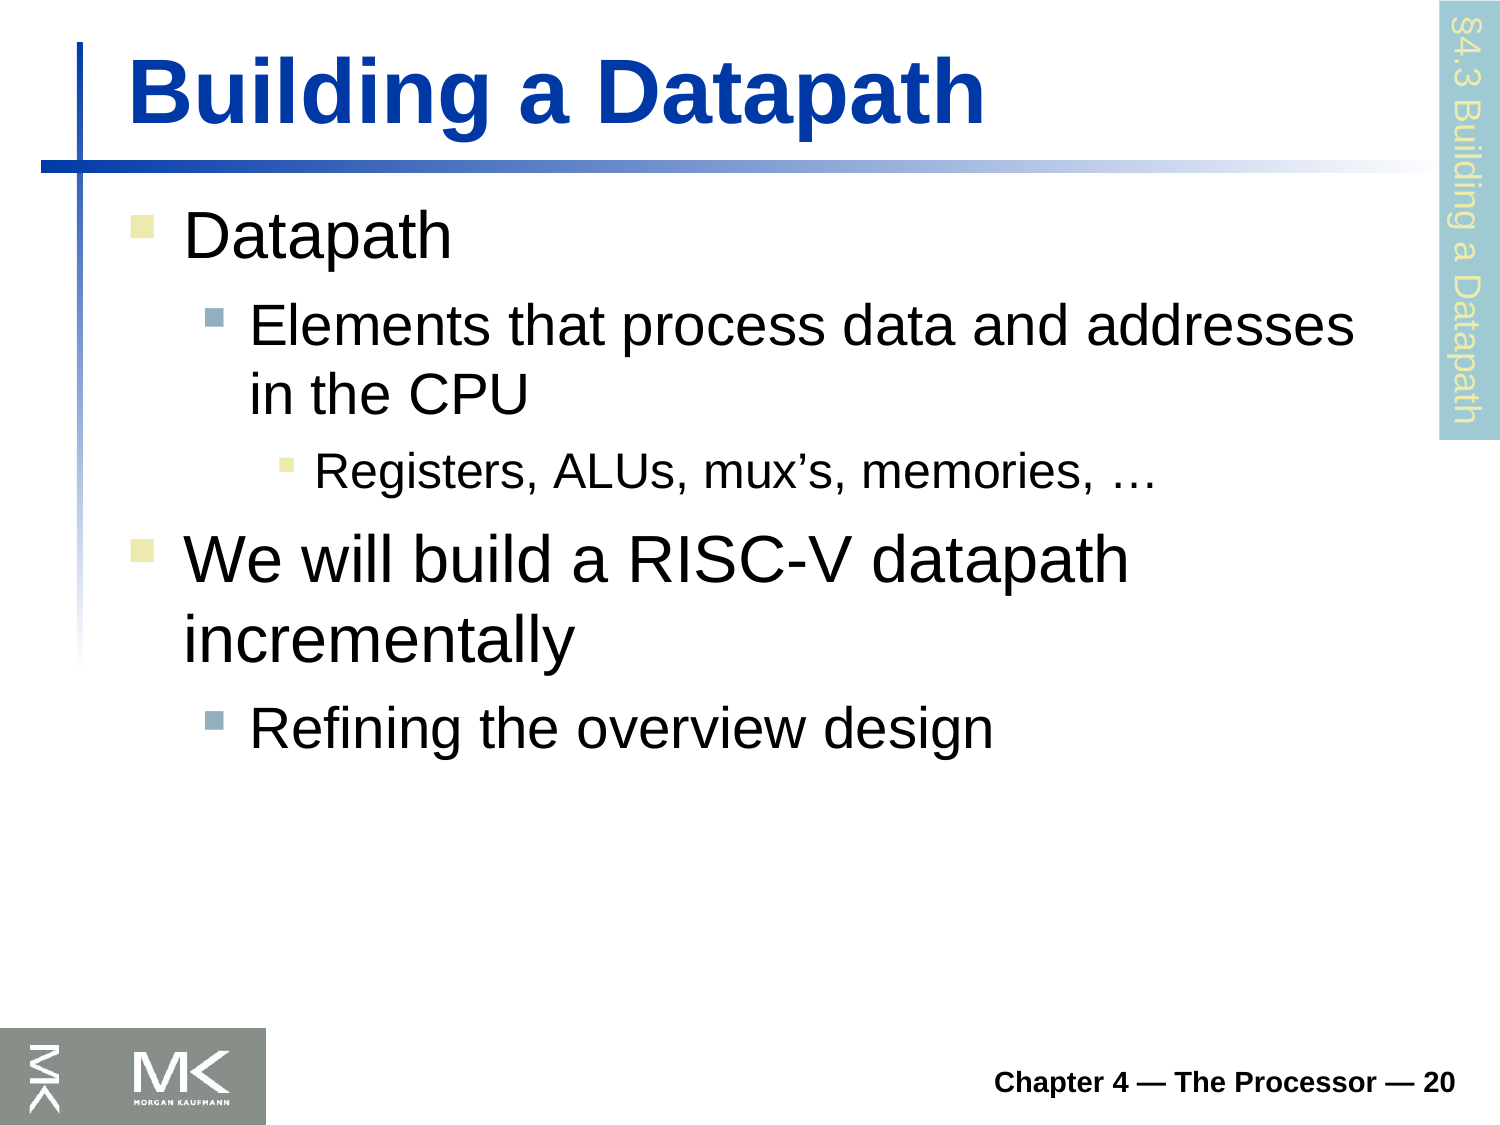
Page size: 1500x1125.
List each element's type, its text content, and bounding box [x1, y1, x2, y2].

text_box Chapter 4 — The Processor — <number> [277, 1046, 1471, 1106]
title Building a Datapath [112, 23, 1439, 149]
list Datapath Elements that process data and addresses in the CPU Registers, ALUs, mux’s, memories, … We will build a RISC-V datapath incrementally Refining the overview design [112, 184, 1469, 1024]
text_box §4.3 Building a Datapath [1439, 0, 1500, 440]
picture [0, 1028, 266, 1125]
